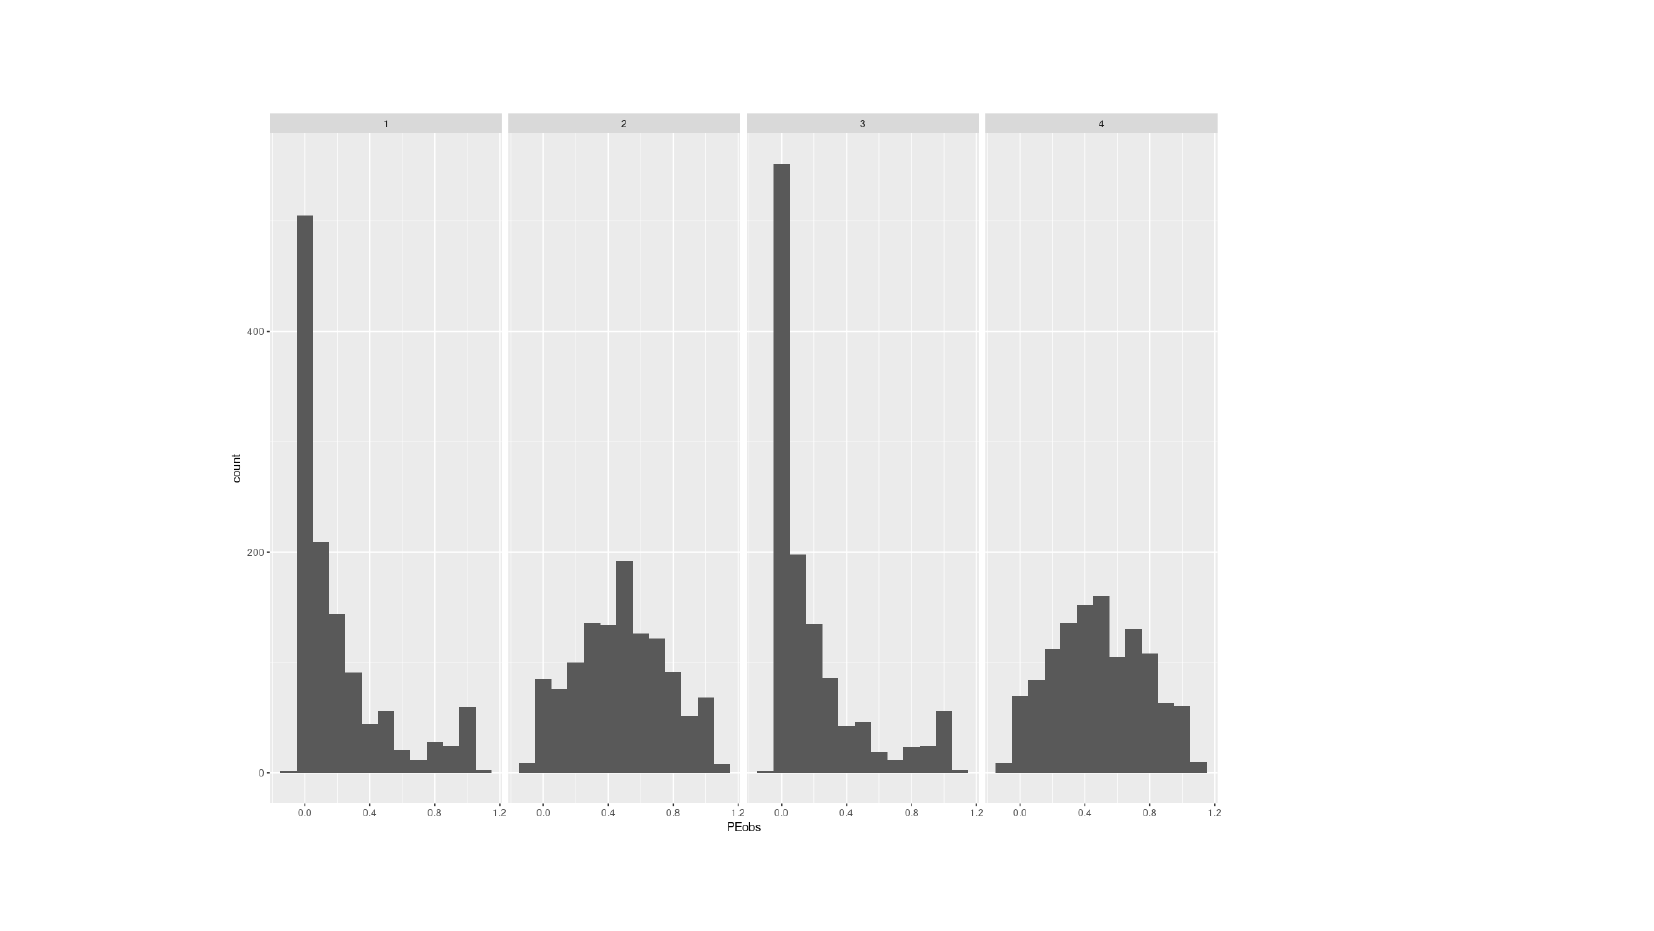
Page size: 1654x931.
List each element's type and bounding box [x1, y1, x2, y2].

picture [225, 107, 1223, 841]
